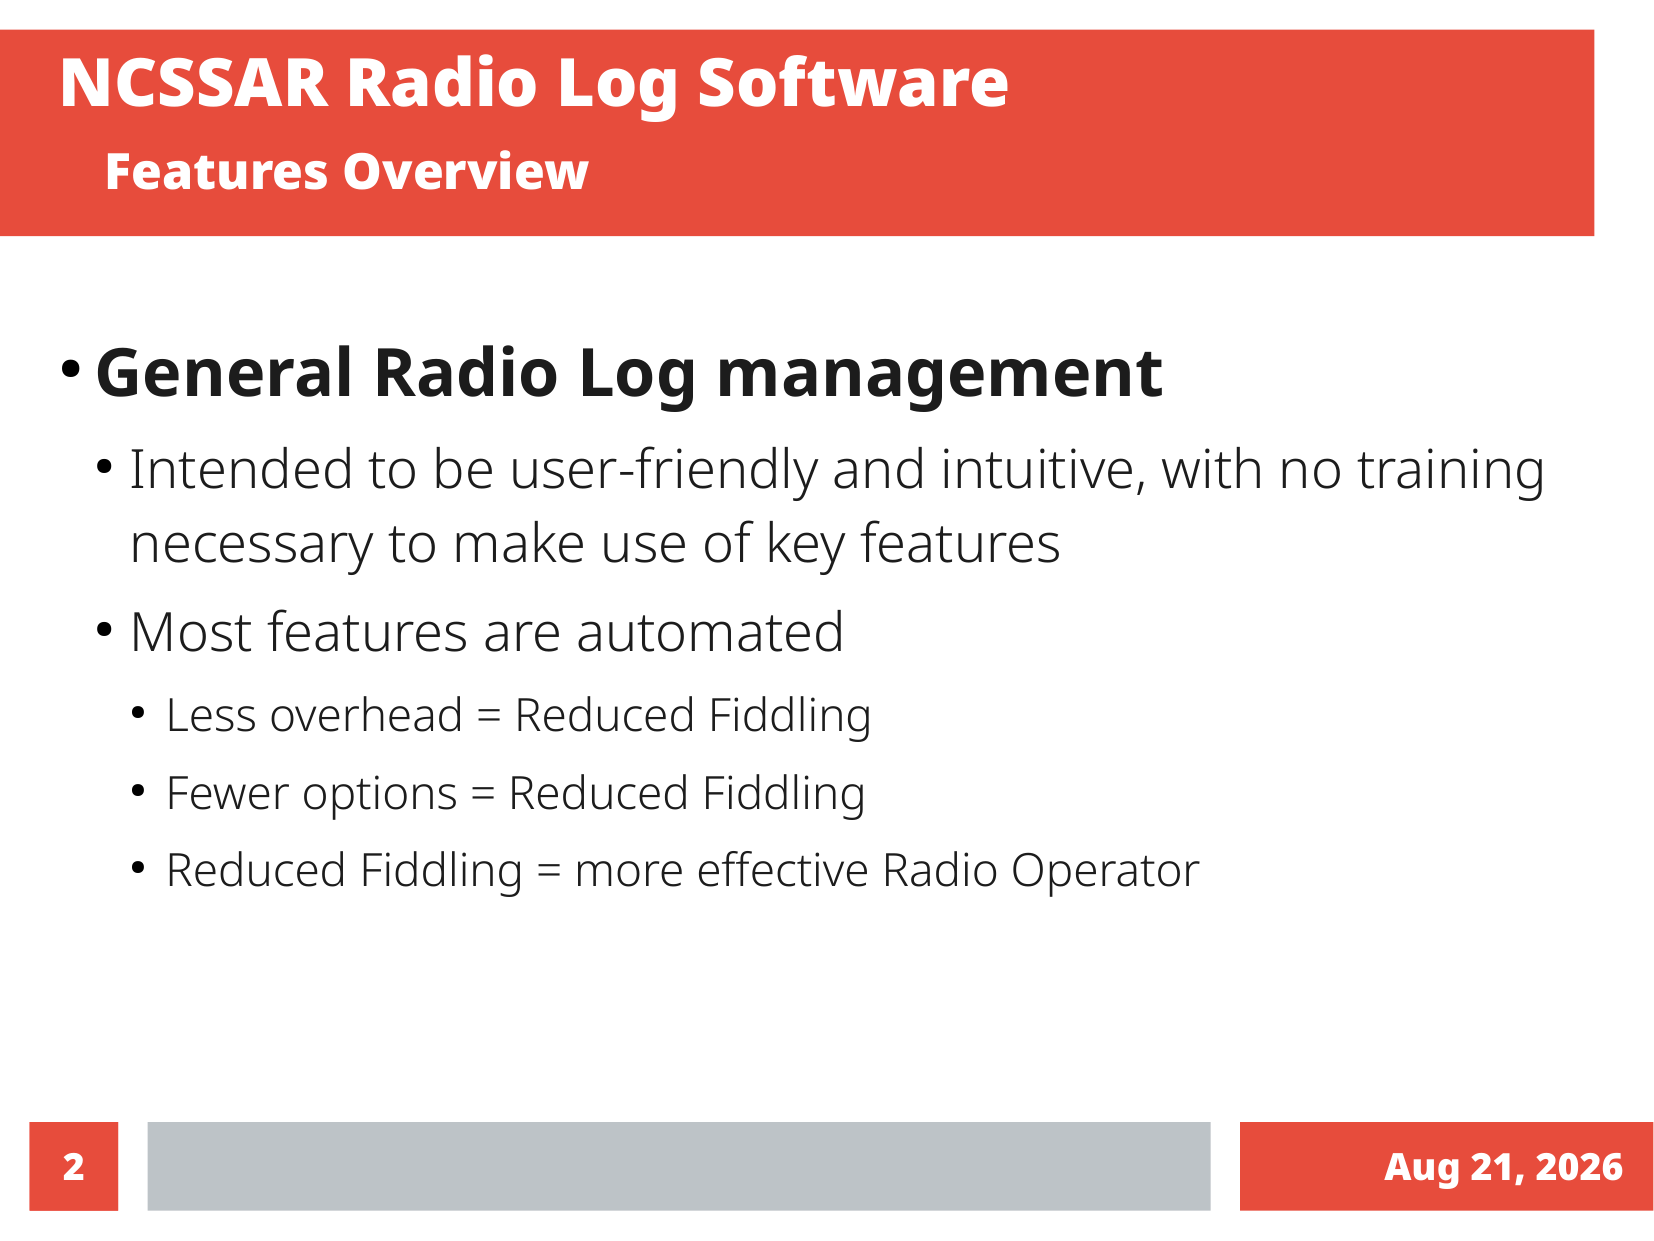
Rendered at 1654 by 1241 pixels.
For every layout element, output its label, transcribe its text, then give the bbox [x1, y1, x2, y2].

subtitle General Radio Log management Intended to be user-friendly and intuitive, with no training necessary to make use of key features Most features are automated Less overhead = Reduced Fiddling Fewer options = Reduced Fiddling Reduced Fiddling = more effective Radio Operator [59, 324, 1565, 1093]
title NCSSAR Radio Log Software Features Overview [59, 48, 1595, 207]
